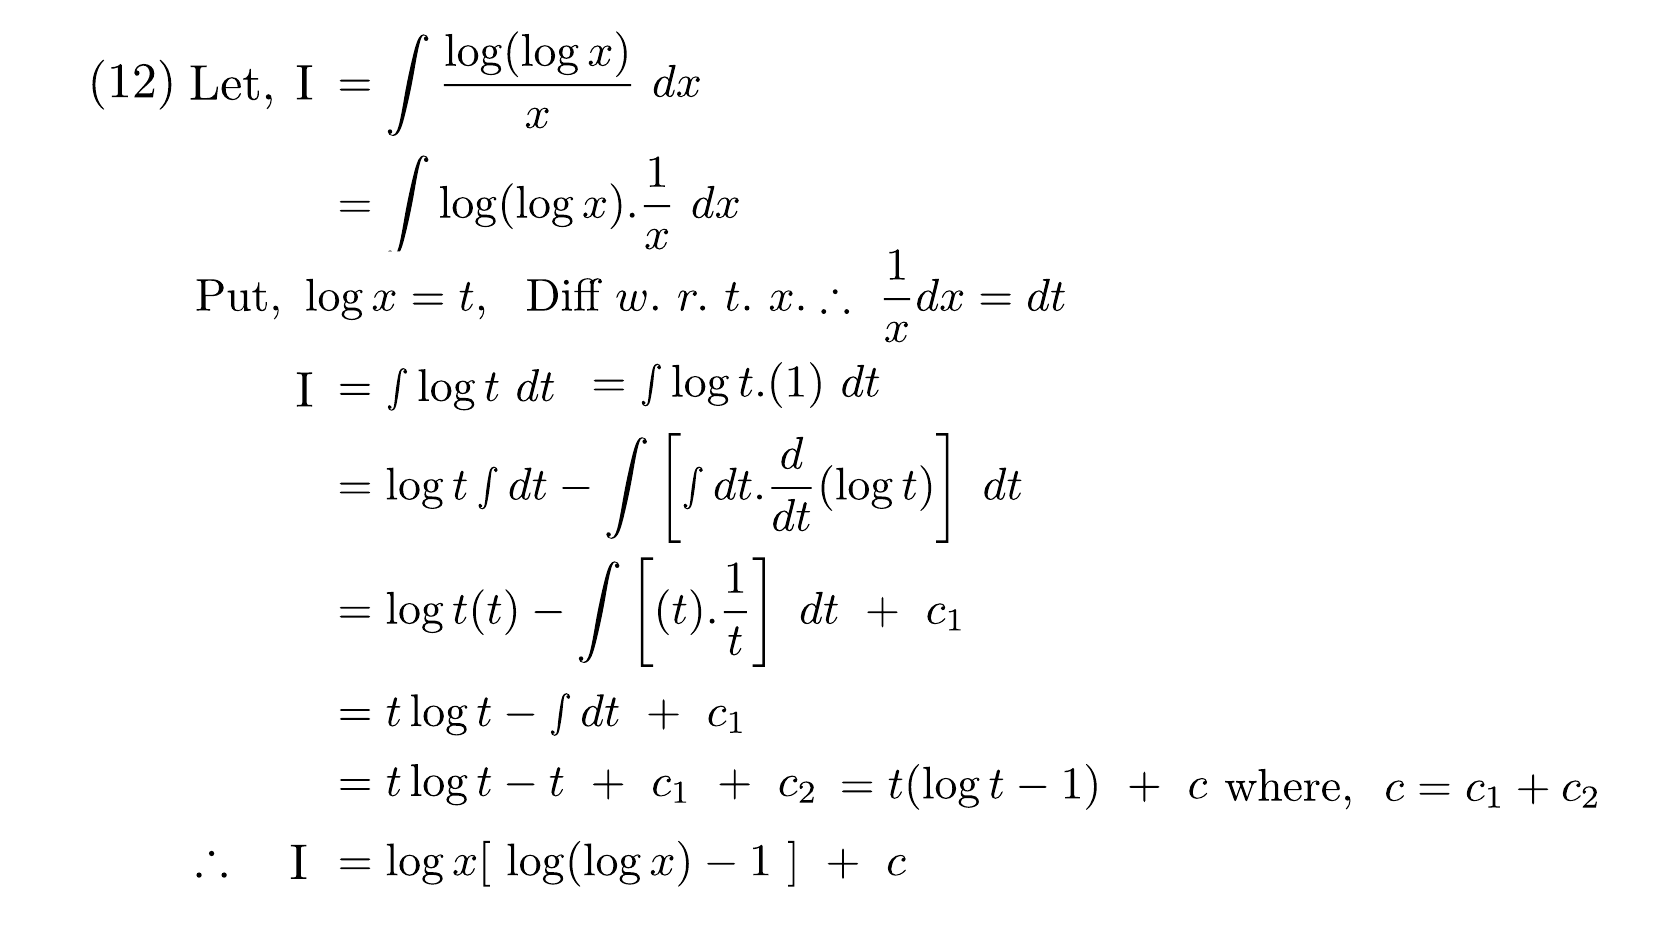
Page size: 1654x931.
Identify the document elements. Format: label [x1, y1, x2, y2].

text_box [339, 557, 961, 667]
text_box [593, 362, 880, 408]
text_box [339, 764, 814, 806]
text_box [1225, 768, 1597, 810]
text_box [339, 433, 1022, 543]
text_box [841, 764, 1208, 810]
text_box [190, 65, 272, 110]
text_box [339, 693, 742, 736]
text_box [296, 65, 313, 100]
text_box [196, 850, 227, 878]
text_box [339, 31, 700, 136]
text_box [90, 59, 172, 110]
title [47, 36, 1607, 898]
text_box [290, 844, 307, 879]
text_box [196, 155, 1066, 343]
text_box [296, 372, 313, 407]
text_box [339, 368, 555, 411]
text_box [339, 840, 906, 887]
